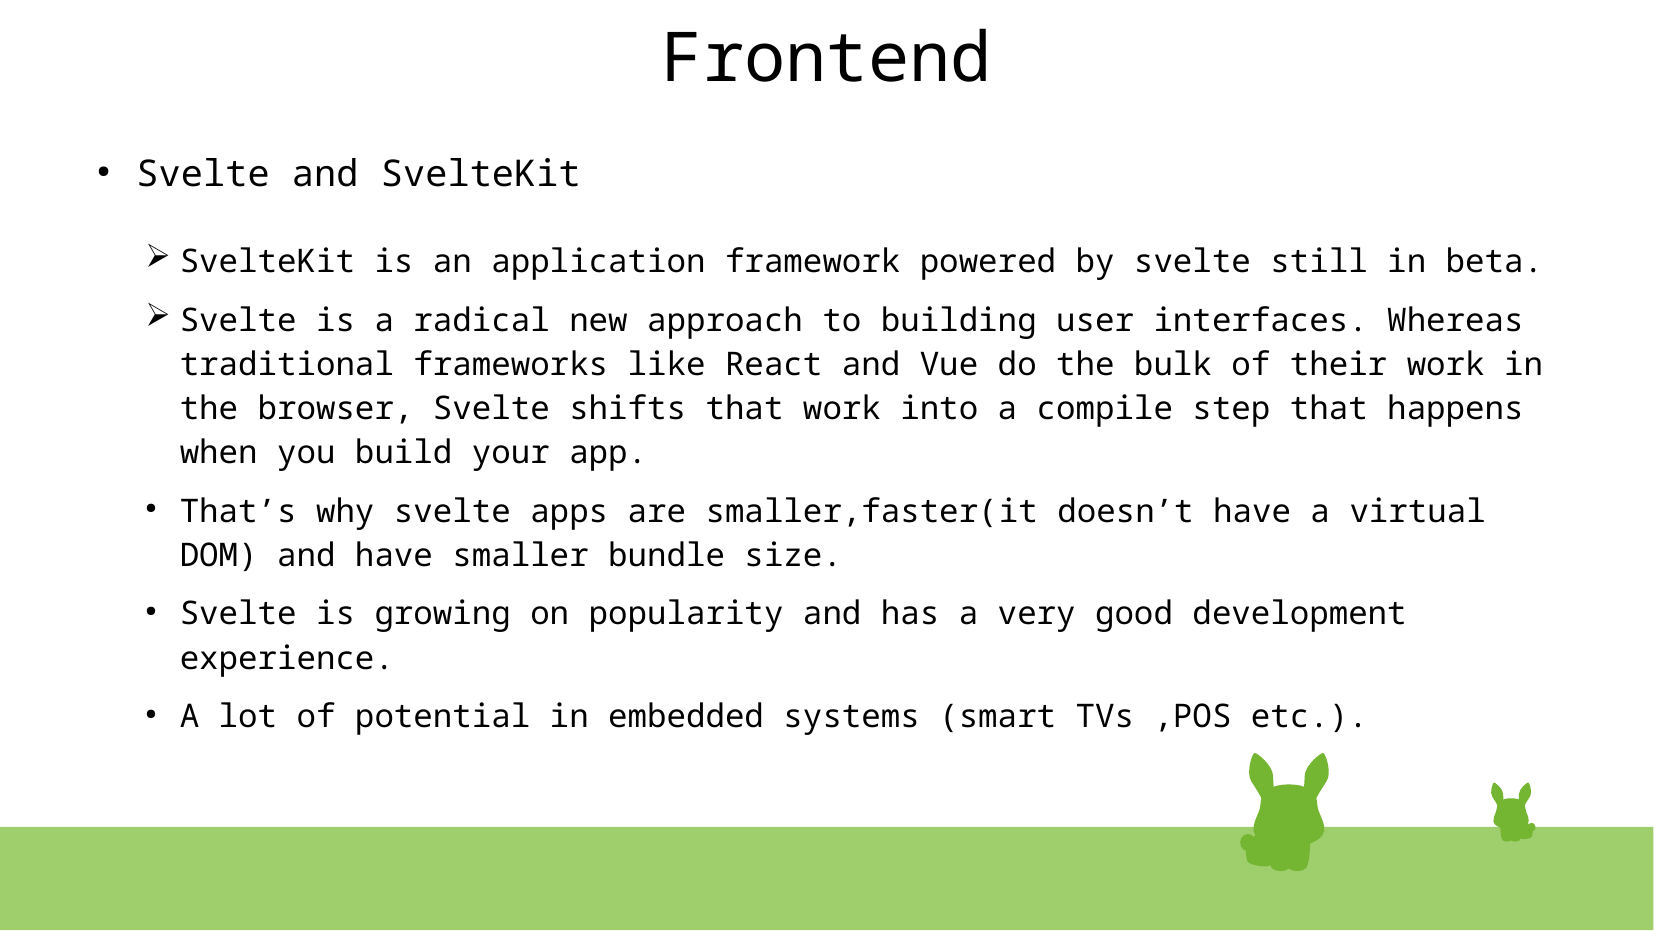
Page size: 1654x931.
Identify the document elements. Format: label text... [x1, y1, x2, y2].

list SvelteKit is an application framework powered by svelte still in beta. Svelte is a radical new approach to building user interfaces. Whereas traditional frameworks like React and Vue do the bulk of their work in the browser, Svelte shifts that work into a compile step that happens when you build your app. That’s why svelte apps are smaller,faster(it doesn’t have a virtual DOM) and have smaller bundle size. Svelte is growing on popularity and has a very good development experience. A lot of potential in embedded systems (smart TVs ,POS etc.). [133, 179, 1563, 750]
list Svelte and SvelteKit [83, 146, 653, 223]
title Frontend [88, 0, 1565, 129]
